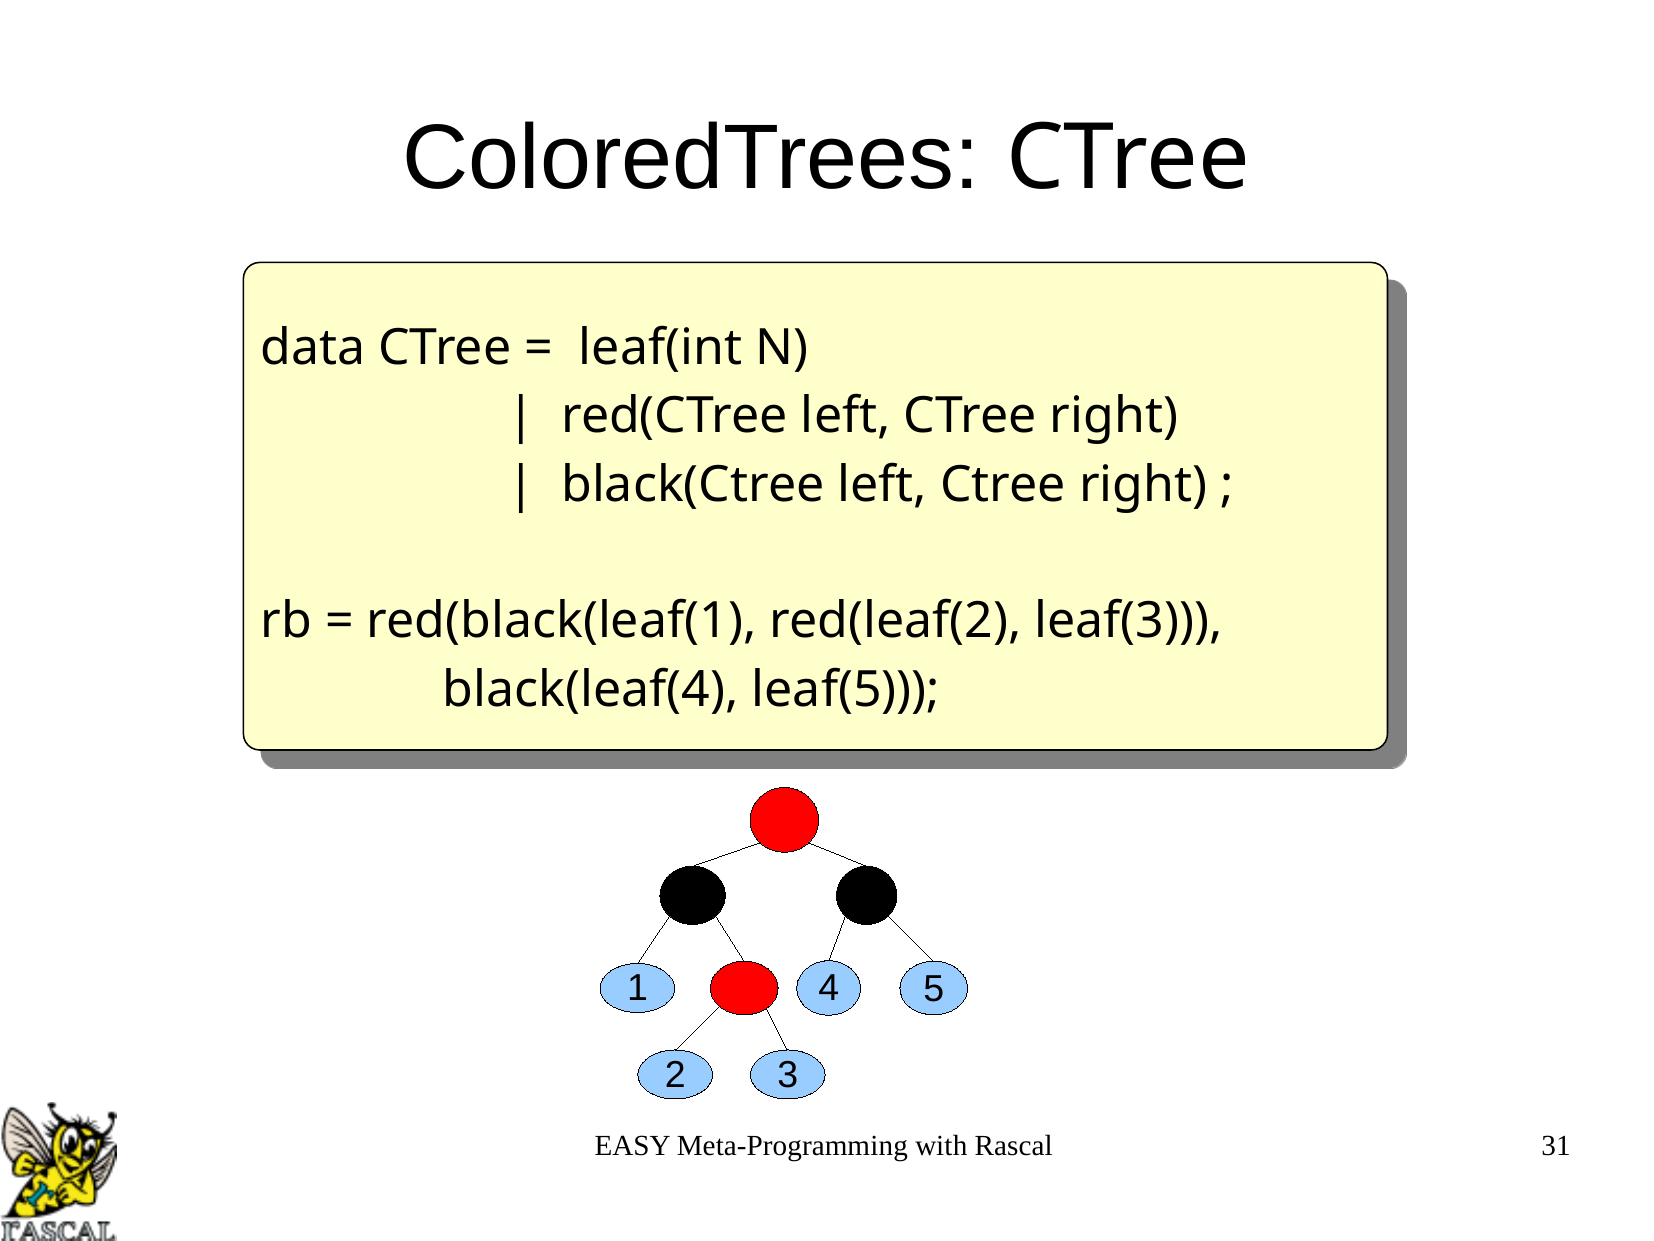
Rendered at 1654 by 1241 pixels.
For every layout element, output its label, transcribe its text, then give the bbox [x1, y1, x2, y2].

text_box 5 [899, 961, 968, 1015]
text_box data CTree = leaf(int N) | red(CTree left, CTree right) | black(Ctree left, Ctree right) ; rb = red(black(leaf(1), red(leaf(2), leaf(3))), black(leaf(4), leaf(5))); [246, 303, 1332, 736]
text_box 3 [750, 1049, 826, 1099]
text_box [750, 787, 819, 853]
text_box [243, 262, 1388, 751]
text_box 1 [600, 963, 675, 1013]
text_box 4 [796, 960, 861, 1016]
text_box 2 [637, 1049, 713, 1099]
picture [0, 1102, 117, 1241]
text_box [710, 961, 779, 1015]
text_box [659, 866, 726, 925]
title ColoredTrees: CTree [82, 56, 1571, 249]
text_box [836, 866, 897, 925]
